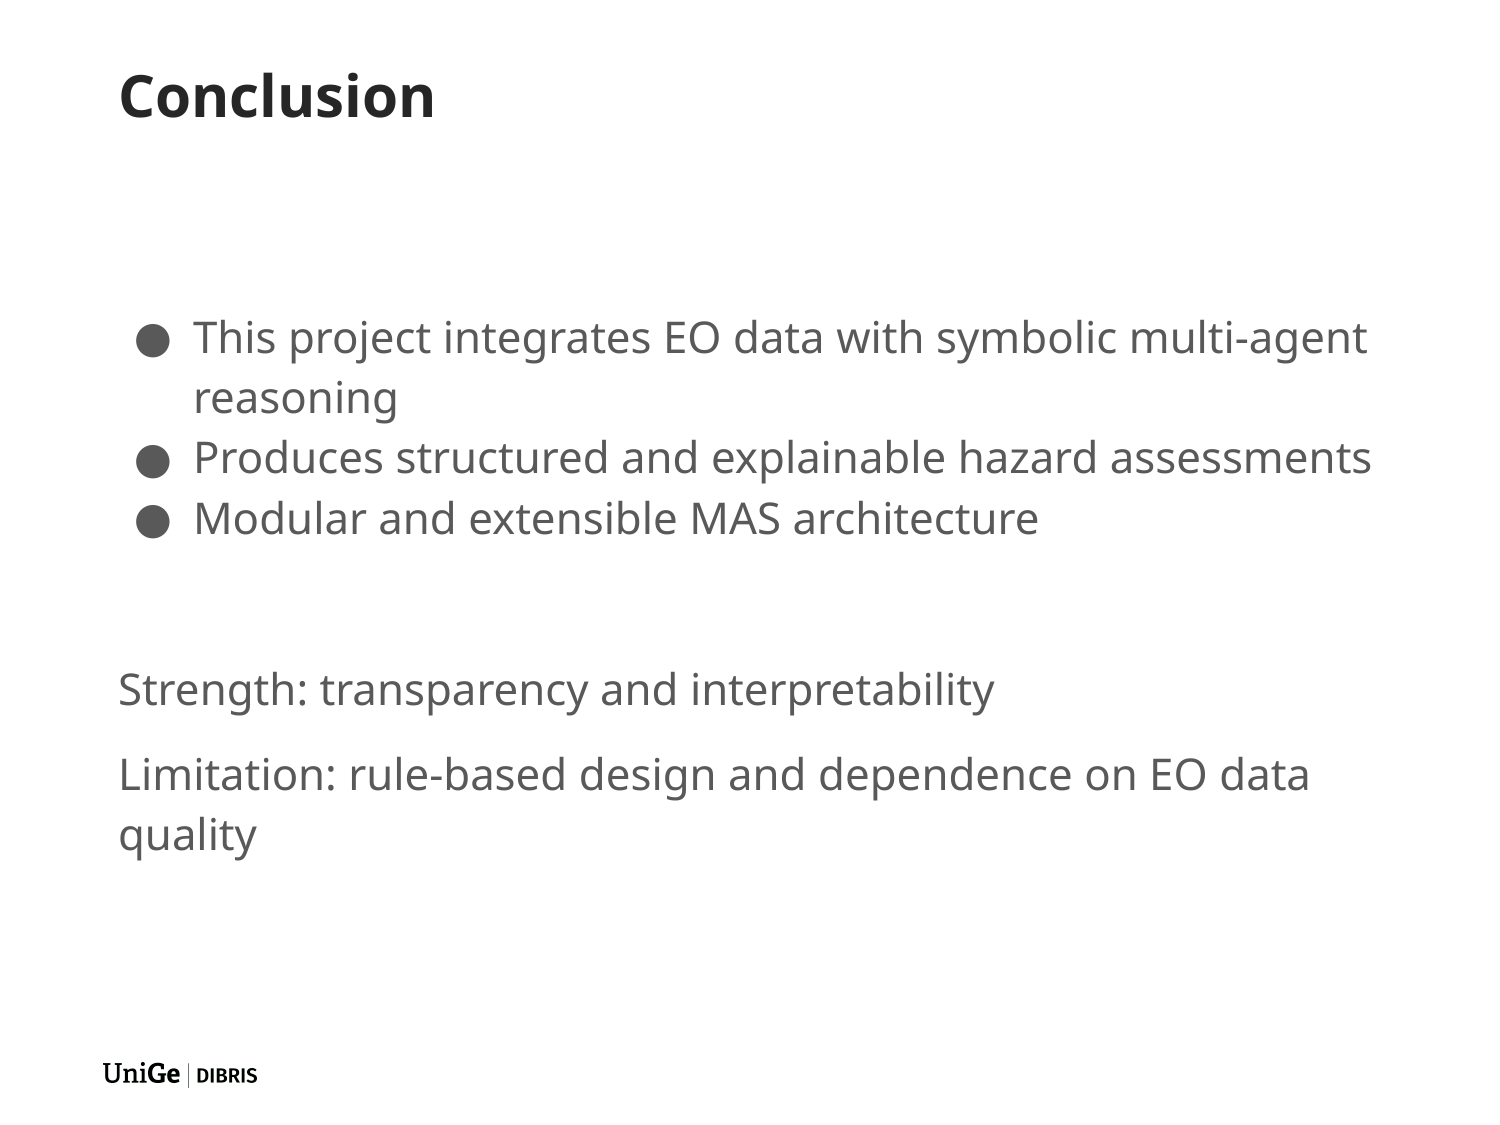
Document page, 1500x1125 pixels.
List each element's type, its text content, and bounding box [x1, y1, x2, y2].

text_box Conclusion [103, 59, 1397, 222]
picture [103, 1062, 257, 1088]
text_box This project integrates EO data with symbolic multi-agent reasoning Produces structured and explainable hazard assessments Modular and extensible MAS architecture Strength: transparency and interpretability Limitation: rule-based design and dependence on EO data quality [103, 379, 1474, 968]
